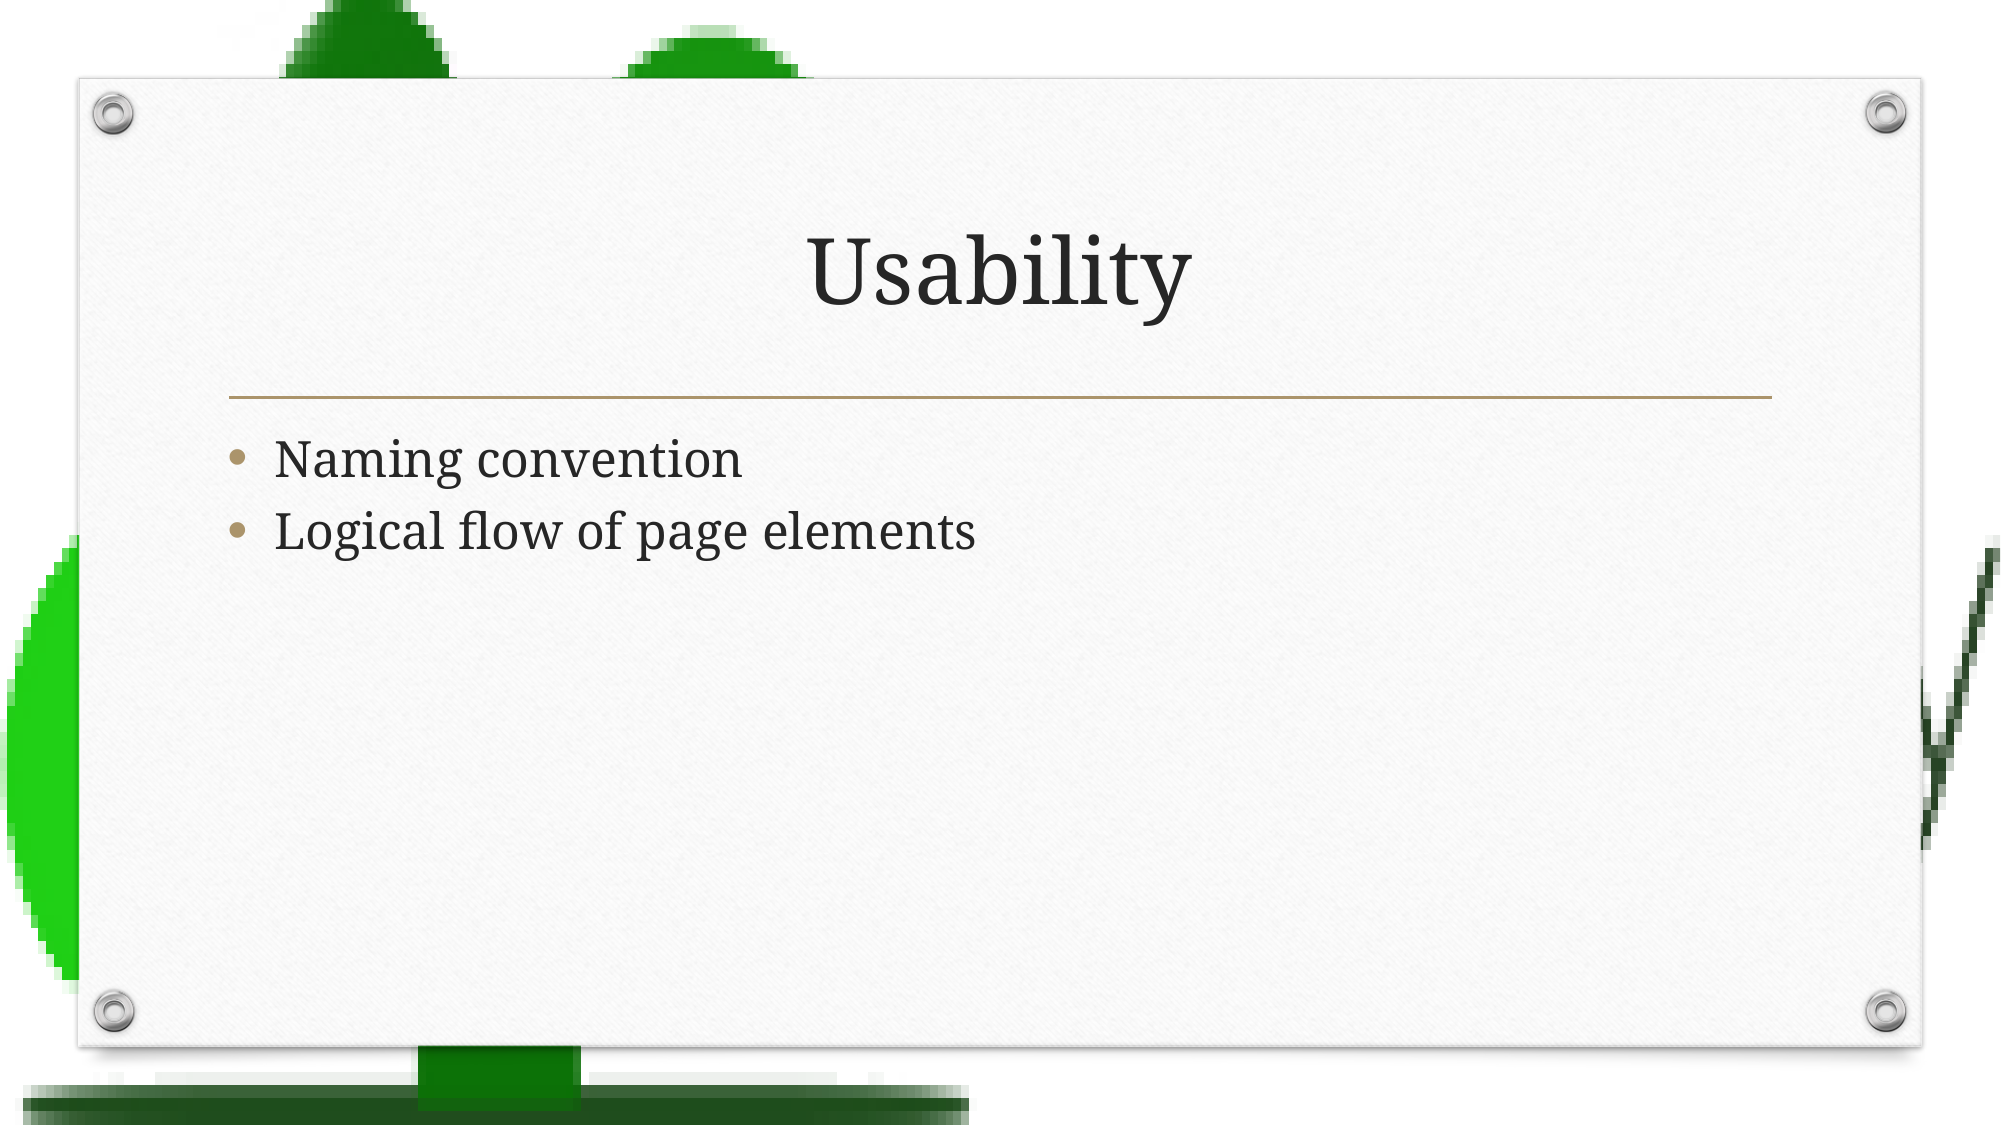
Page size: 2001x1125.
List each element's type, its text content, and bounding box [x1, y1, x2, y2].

title Usability [212, 161, 1788, 376]
list Naming convention Logical flow of page elements [212, 419, 1788, 964]
